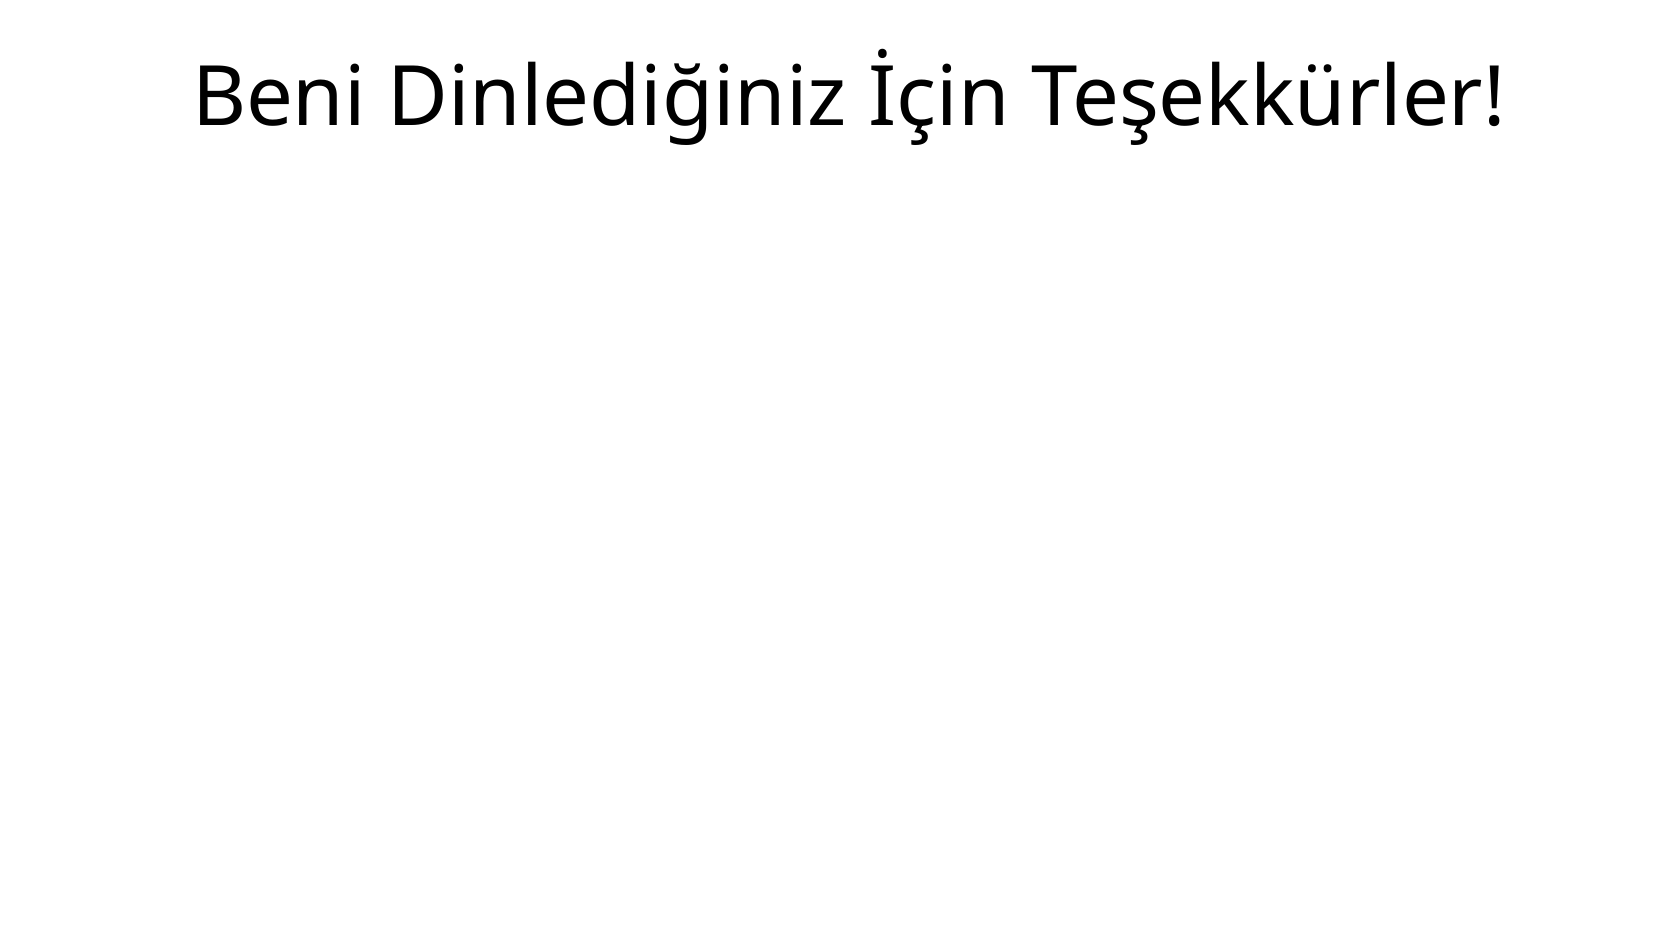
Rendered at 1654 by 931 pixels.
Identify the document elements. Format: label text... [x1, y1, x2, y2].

text_box Beni Dinlediğiniz İçin Teşekkürler! [177, 29, 1654, 384]
